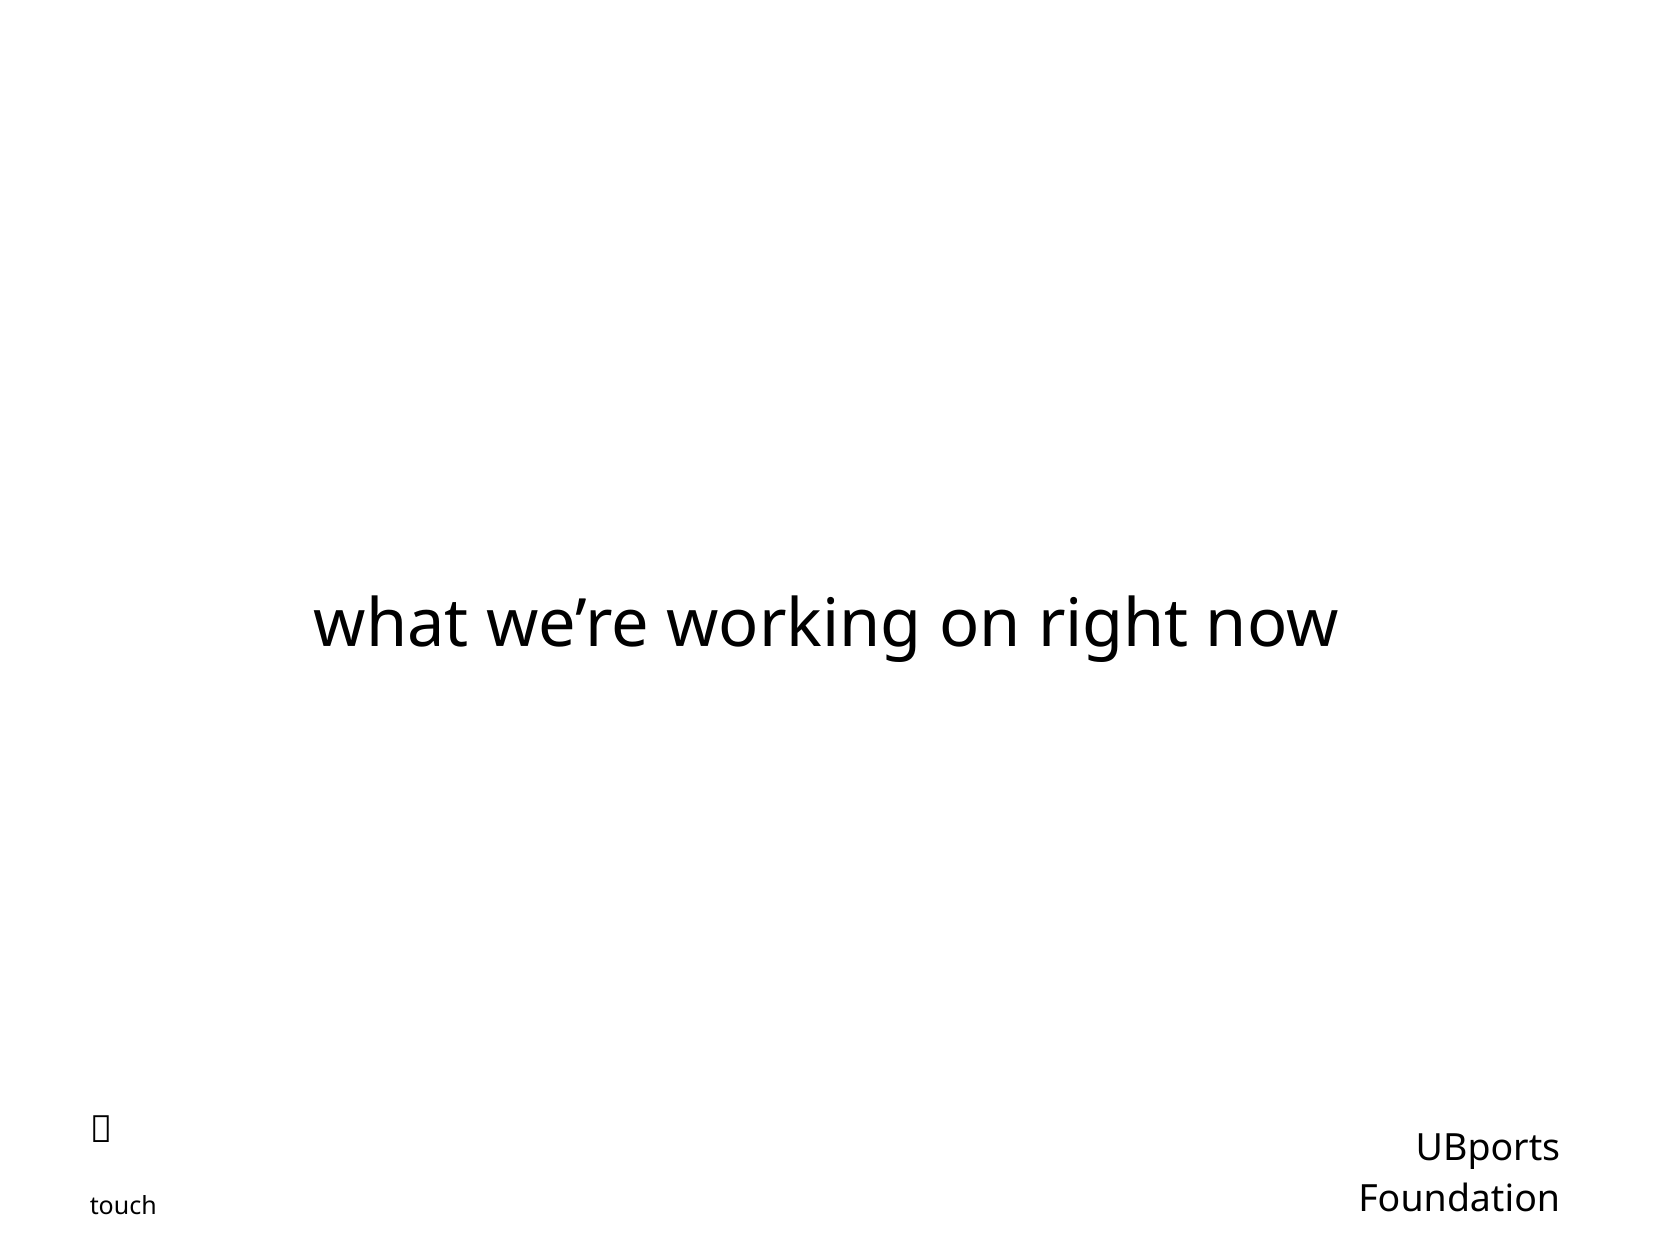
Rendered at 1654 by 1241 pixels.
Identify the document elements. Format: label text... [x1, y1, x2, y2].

subtitle what we’re working on right now [82, 569, 1571, 671]
